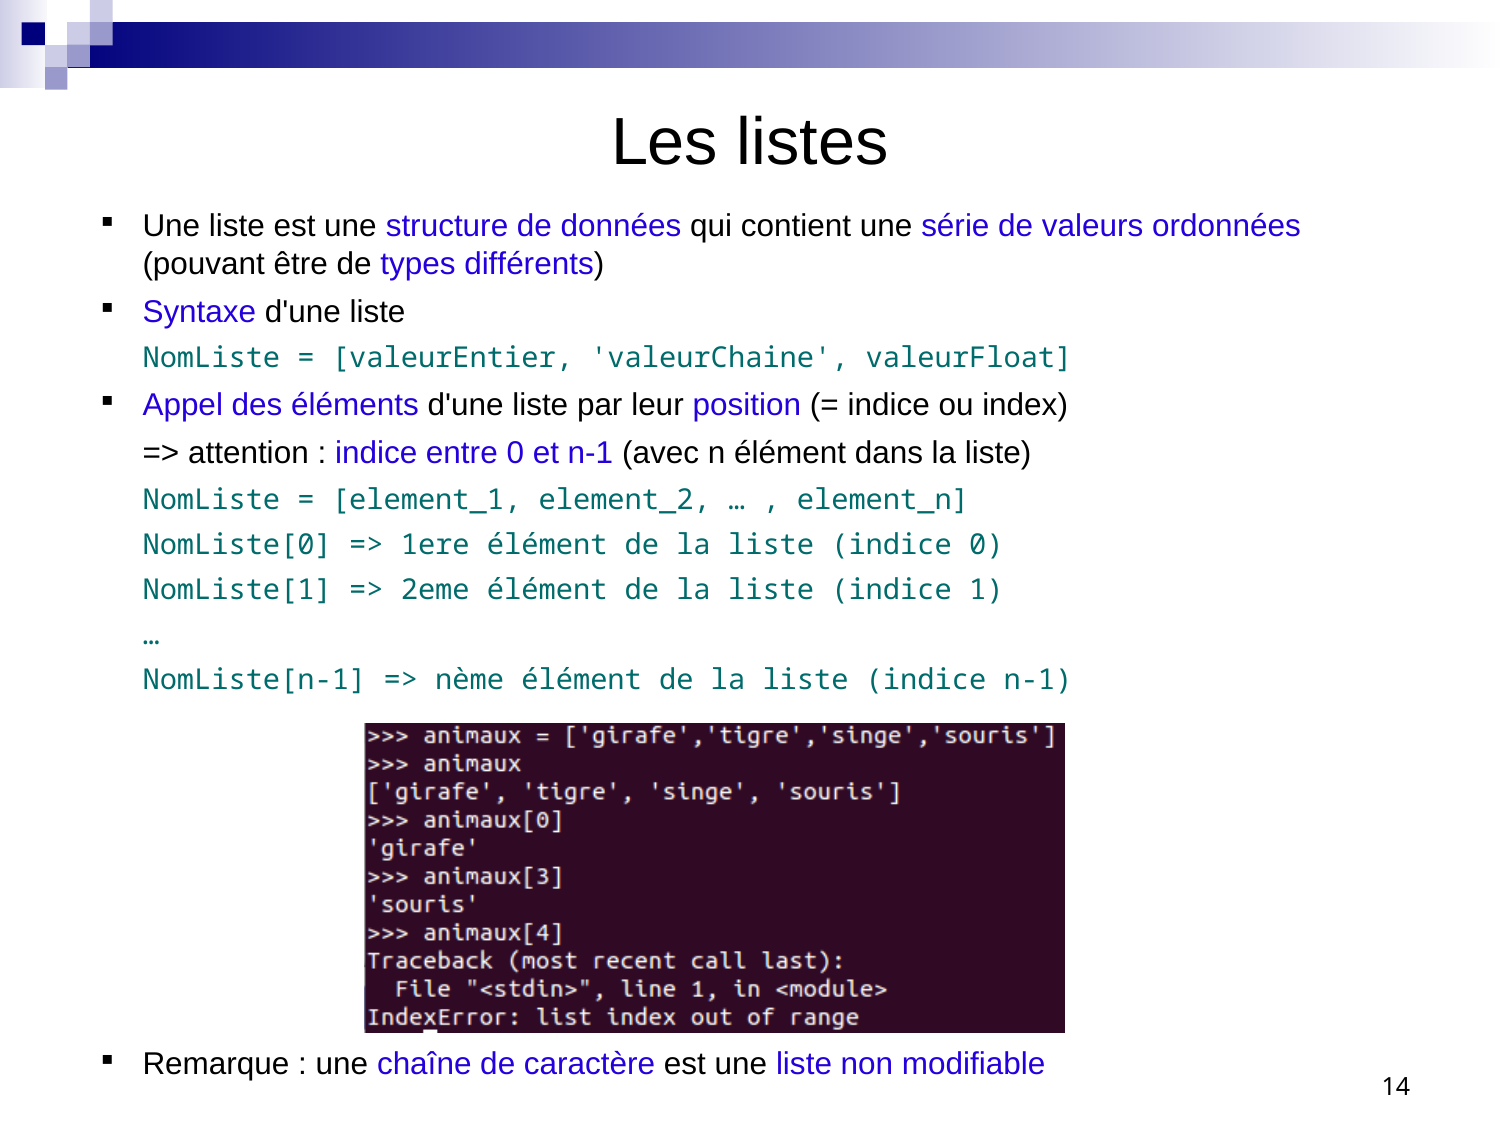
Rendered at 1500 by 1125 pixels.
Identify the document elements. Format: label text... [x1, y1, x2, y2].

title Les listes [75, 69, 1426, 207]
picture [364, 723, 1065, 1033]
list Une liste est une structure de données qui contient une série de valeurs ordonnées (pouvant être de types différents) Syntaxe d'une liste NomListe = [valeurEntier, 'valeurChaine', valeurFloat] Appel des éléments d'une liste par leur position (= indice ou index) => attention : indice entre 0 et n-1 (avec n élément dans la liste) NomListe = [element_1, element_2, … , element_n] NomListe[0] => 1ere élément de la liste (indice 0) NomListe[1] => 2eme élément de la liste (indice 1) … NomListe[n-1] => nème élément de la liste (indice n-1) Remarque : une chaîne de caractère est une liste non modifiable [86, 197, 1399, 1096]
